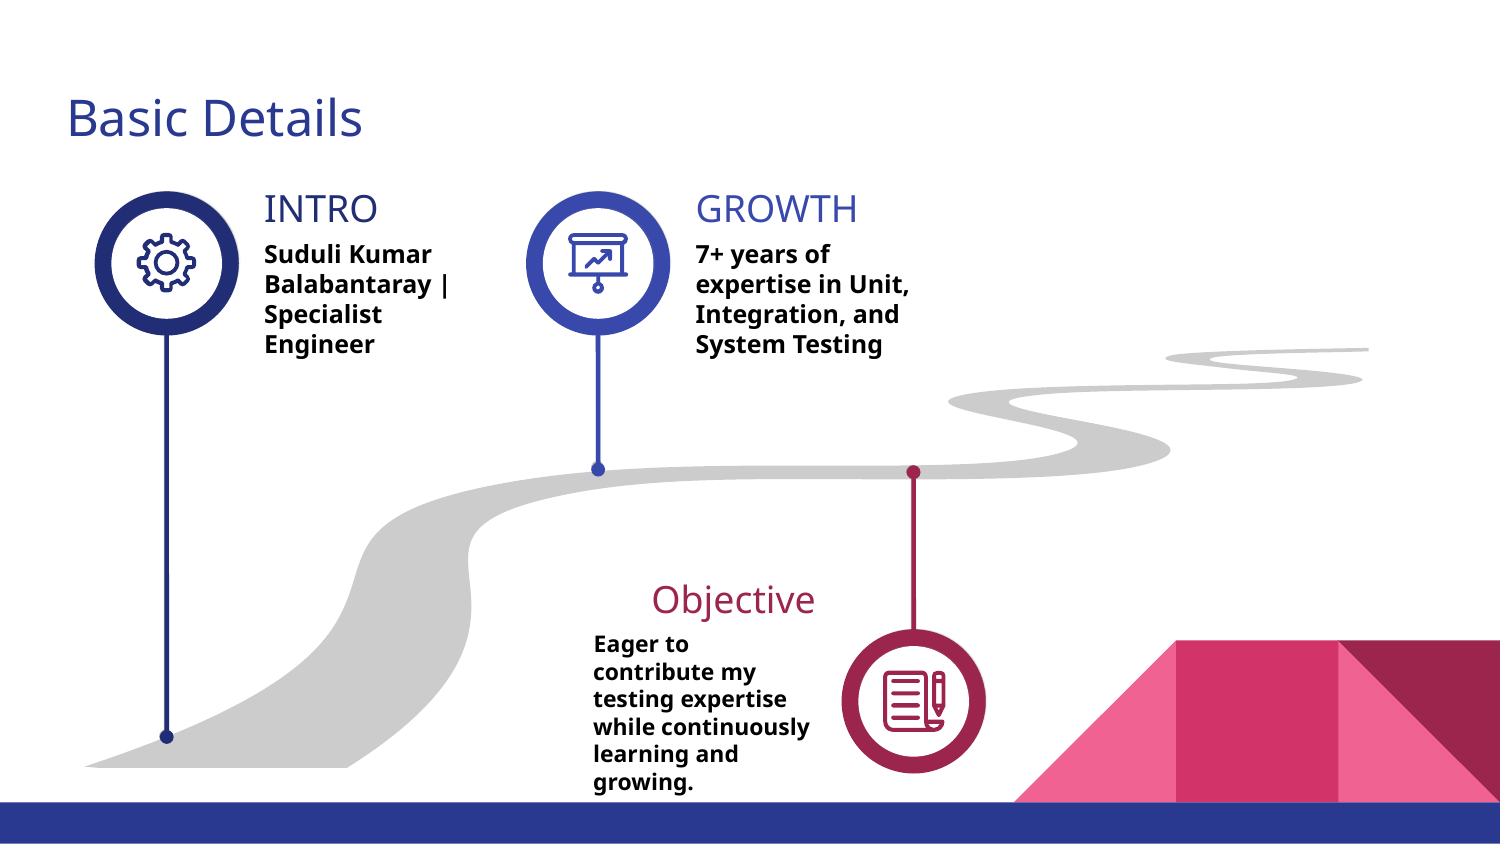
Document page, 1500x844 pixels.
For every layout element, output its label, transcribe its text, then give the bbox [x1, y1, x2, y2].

text_box [841, 629, 986, 774]
text_box GROWTH [680, 182, 934, 233]
title Basic Details [51, 67, 1449, 167]
text_box Eager to contribute my testing expertise while continuously learning and growing. [578, 624, 832, 810]
text_box Objective [578, 574, 832, 624]
text_box 7+ years of expertise in Unit, Integration, and System Testing [680, 233, 934, 380]
text_box [94, 191, 239, 336]
text_box Suduli Kumar Balabantaray | Specialist Engineer [249, 233, 503, 445]
text_box [916, 347, 1369, 480]
text_box [526, 191, 671, 336]
text_box INTRO [249, 182, 503, 233]
text_box [84, 465, 911, 768]
